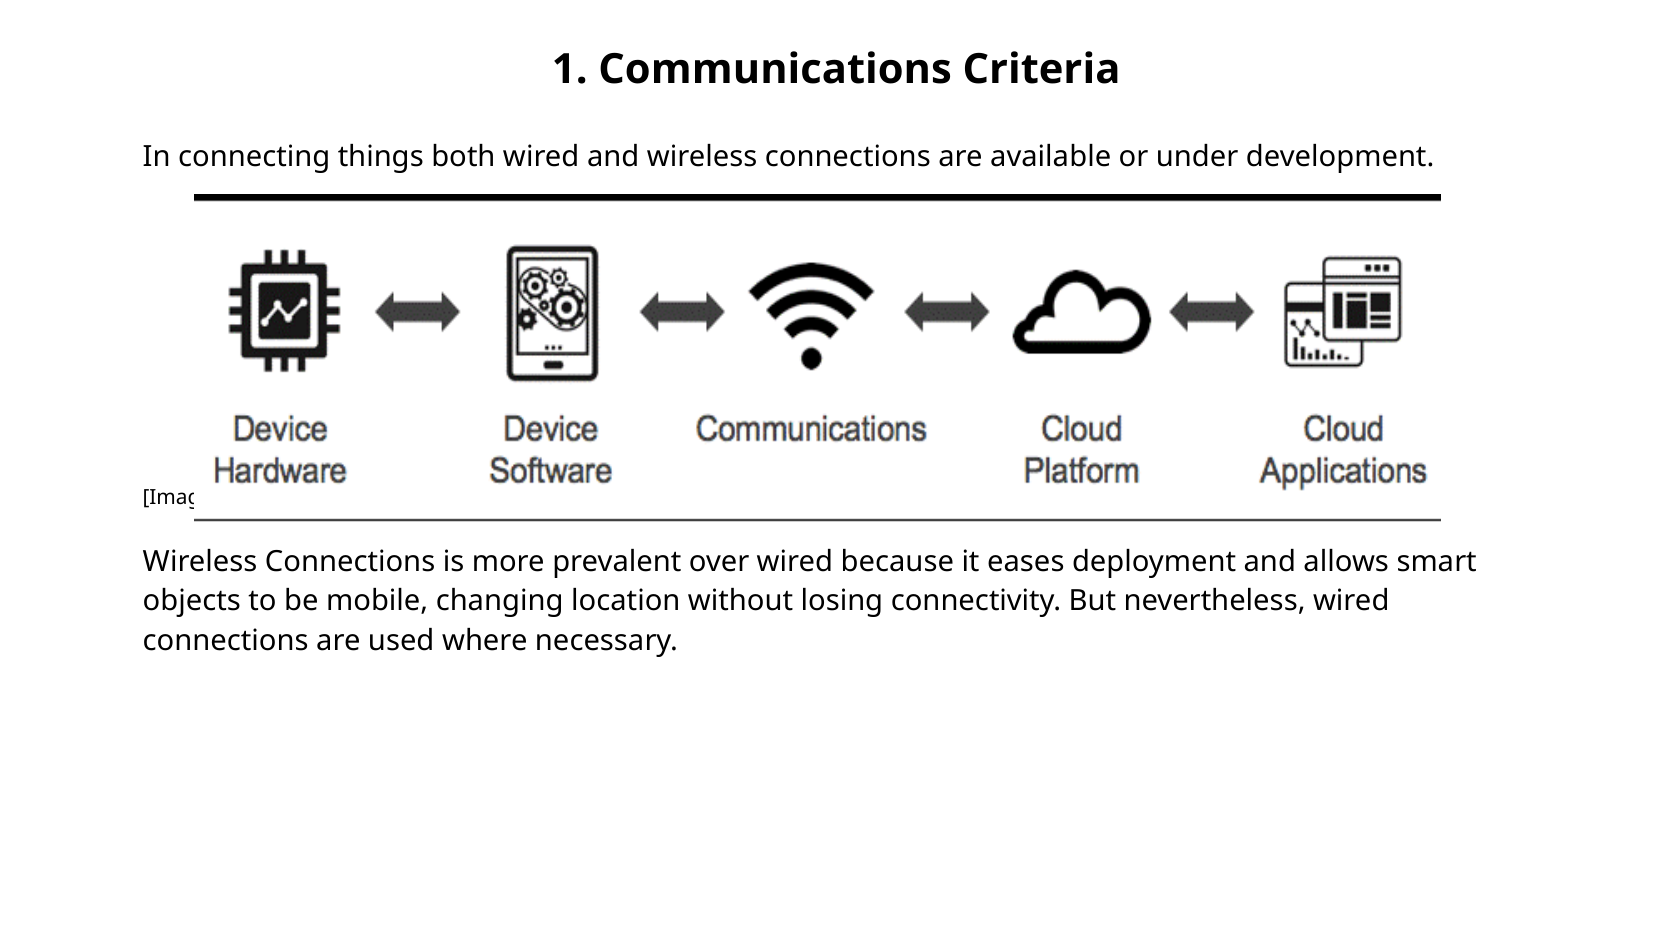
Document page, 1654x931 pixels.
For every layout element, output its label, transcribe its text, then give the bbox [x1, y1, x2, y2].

list In connecting things both wired and wireless connections are available or under development. [Image from Senseware blog on iot-implementations-wireless-vs-wired] Wireless Connections is more prevalent over wired because it eases deployment and allows smart objects to be mobile, changing location without losing connectivity. But nevertheless, wired connections are used where necessary. [71, 135, 1561, 901]
title 1. Communications Criteria [56, 15, 1546, 121]
picture [194, 194, 1441, 526]
